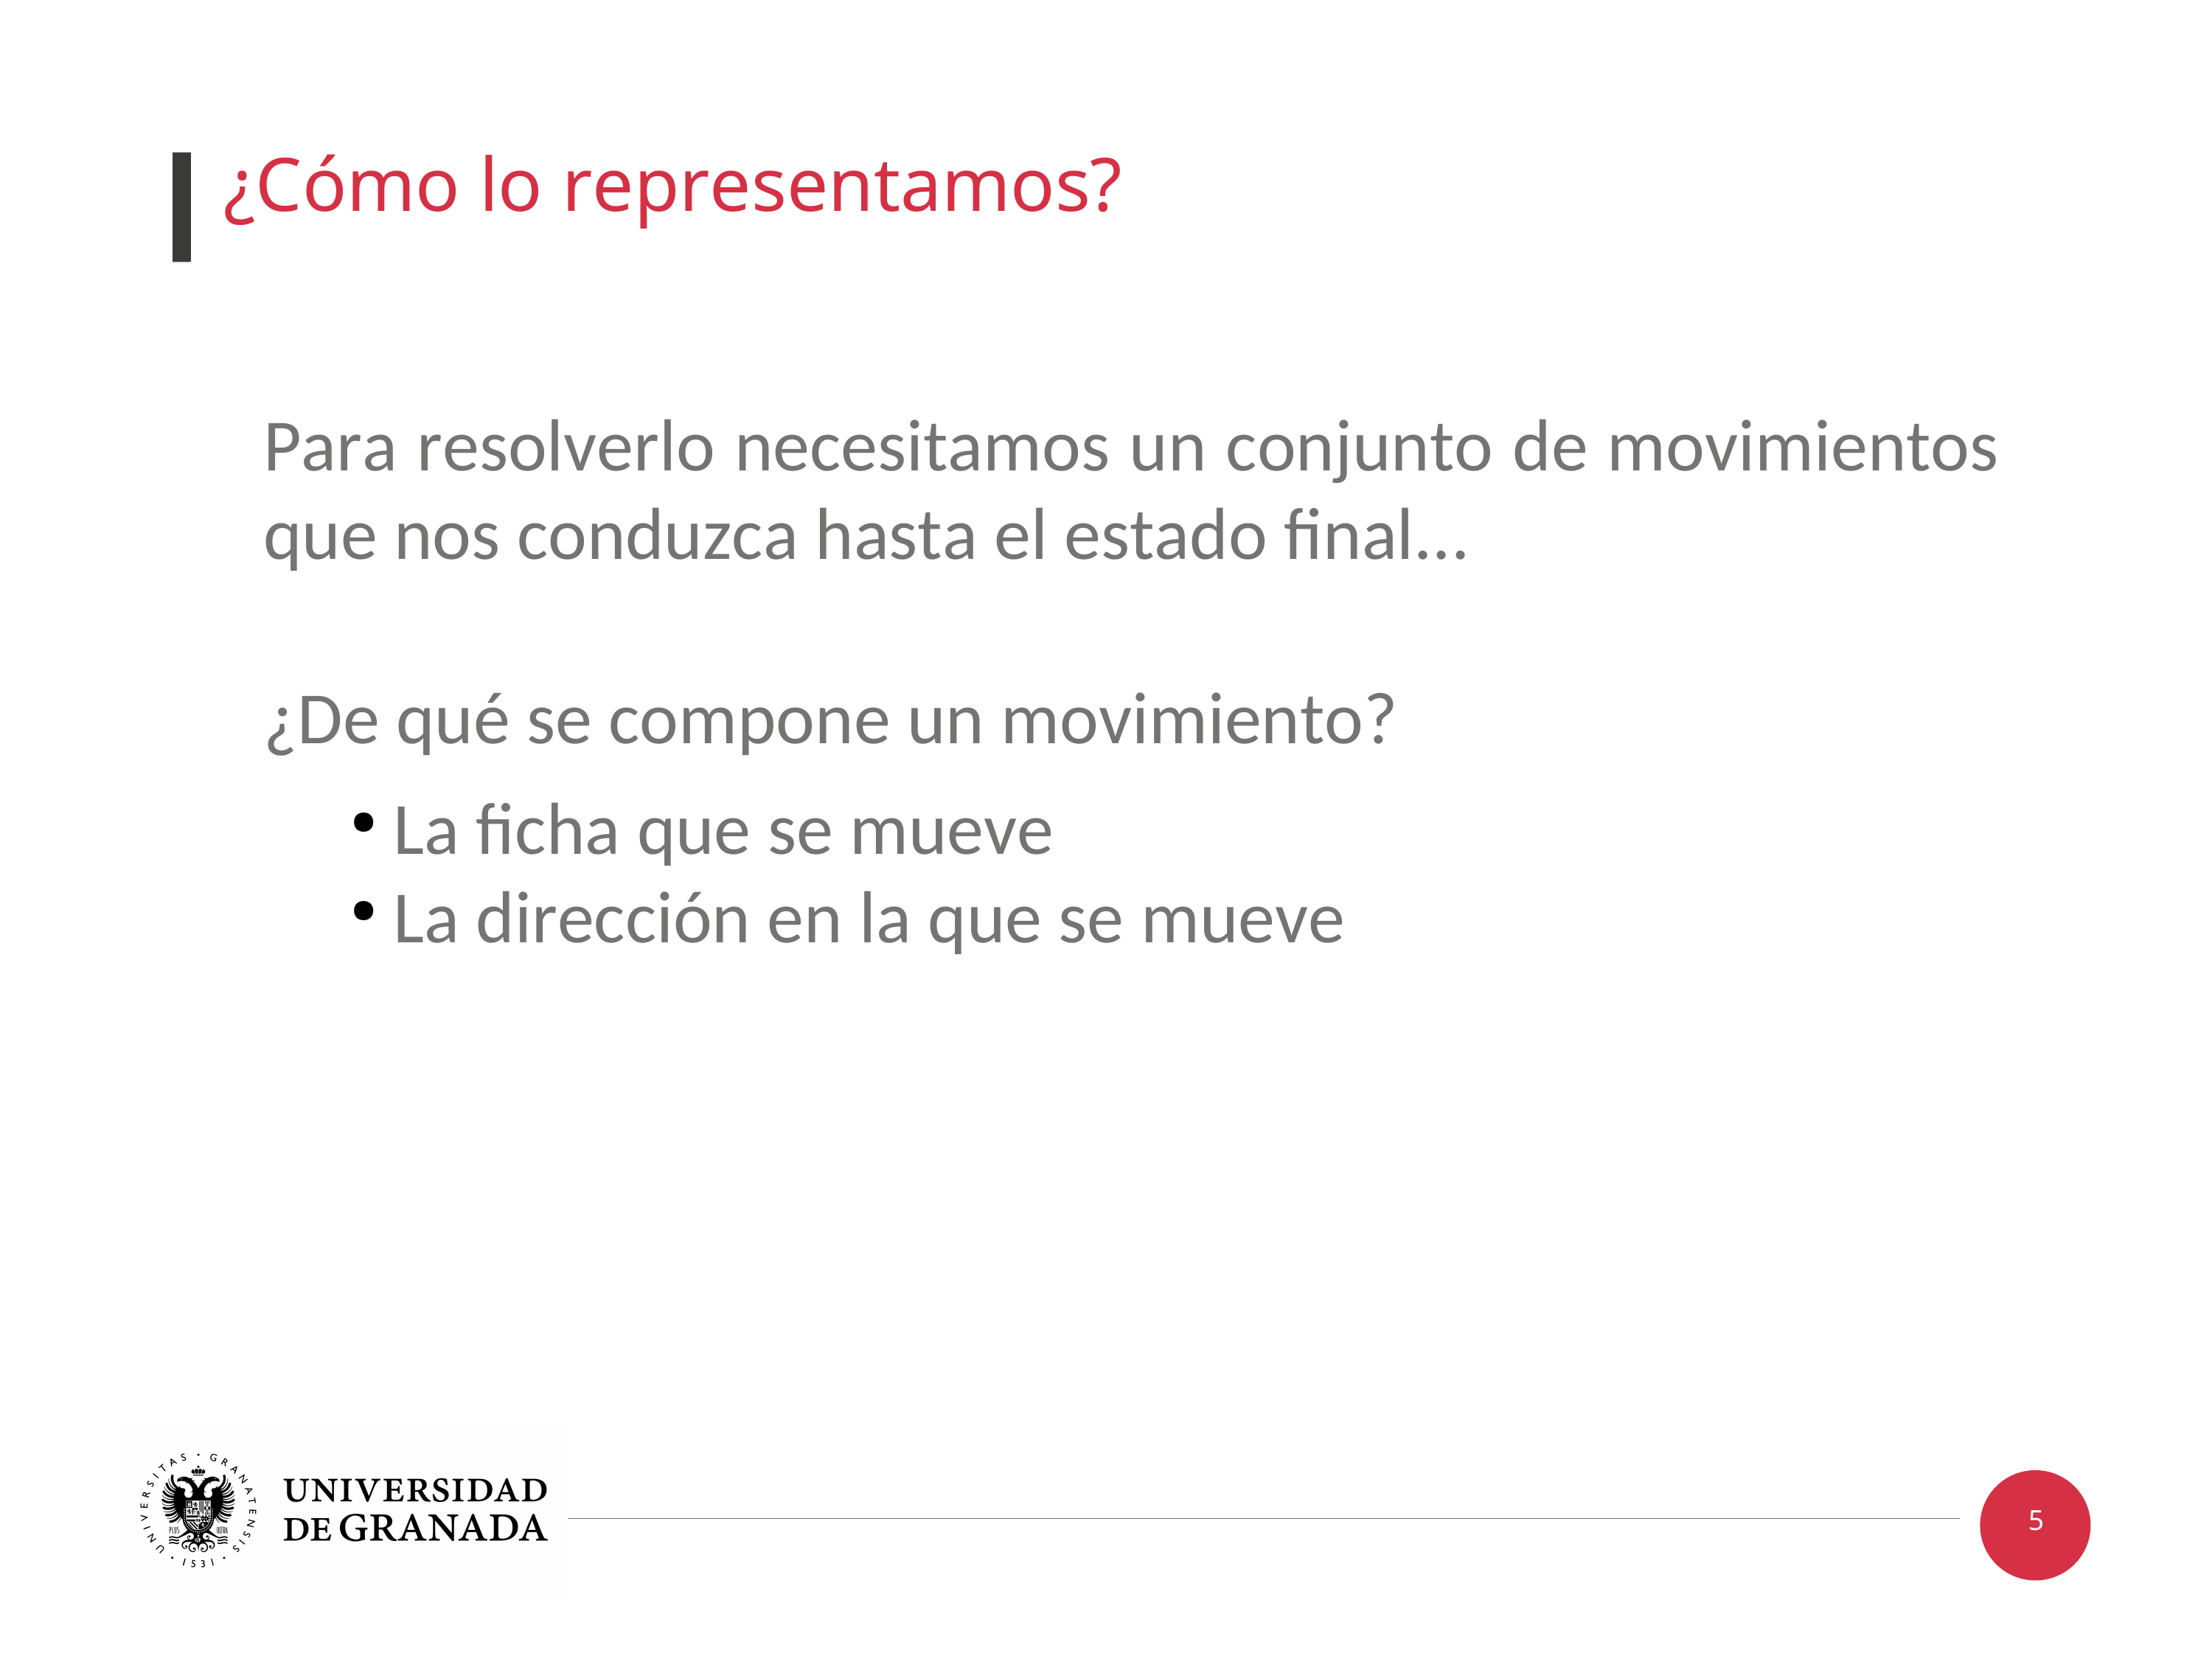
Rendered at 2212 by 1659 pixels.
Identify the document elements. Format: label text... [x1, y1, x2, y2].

picture [120, 1421, 568, 1600]
text_box Para resolverlo necesitamos un conjunto de movimientos que nos conduzca hasta el estado final... ¿De qué se compone un movimiento? La ficha que se mueve La dirección en la que se mueve [252, 392, 2012, 1051]
text_box ¿Cómo lo representamos? [212, 131, 2063, 232]
text_box [173, 152, 191, 262]
